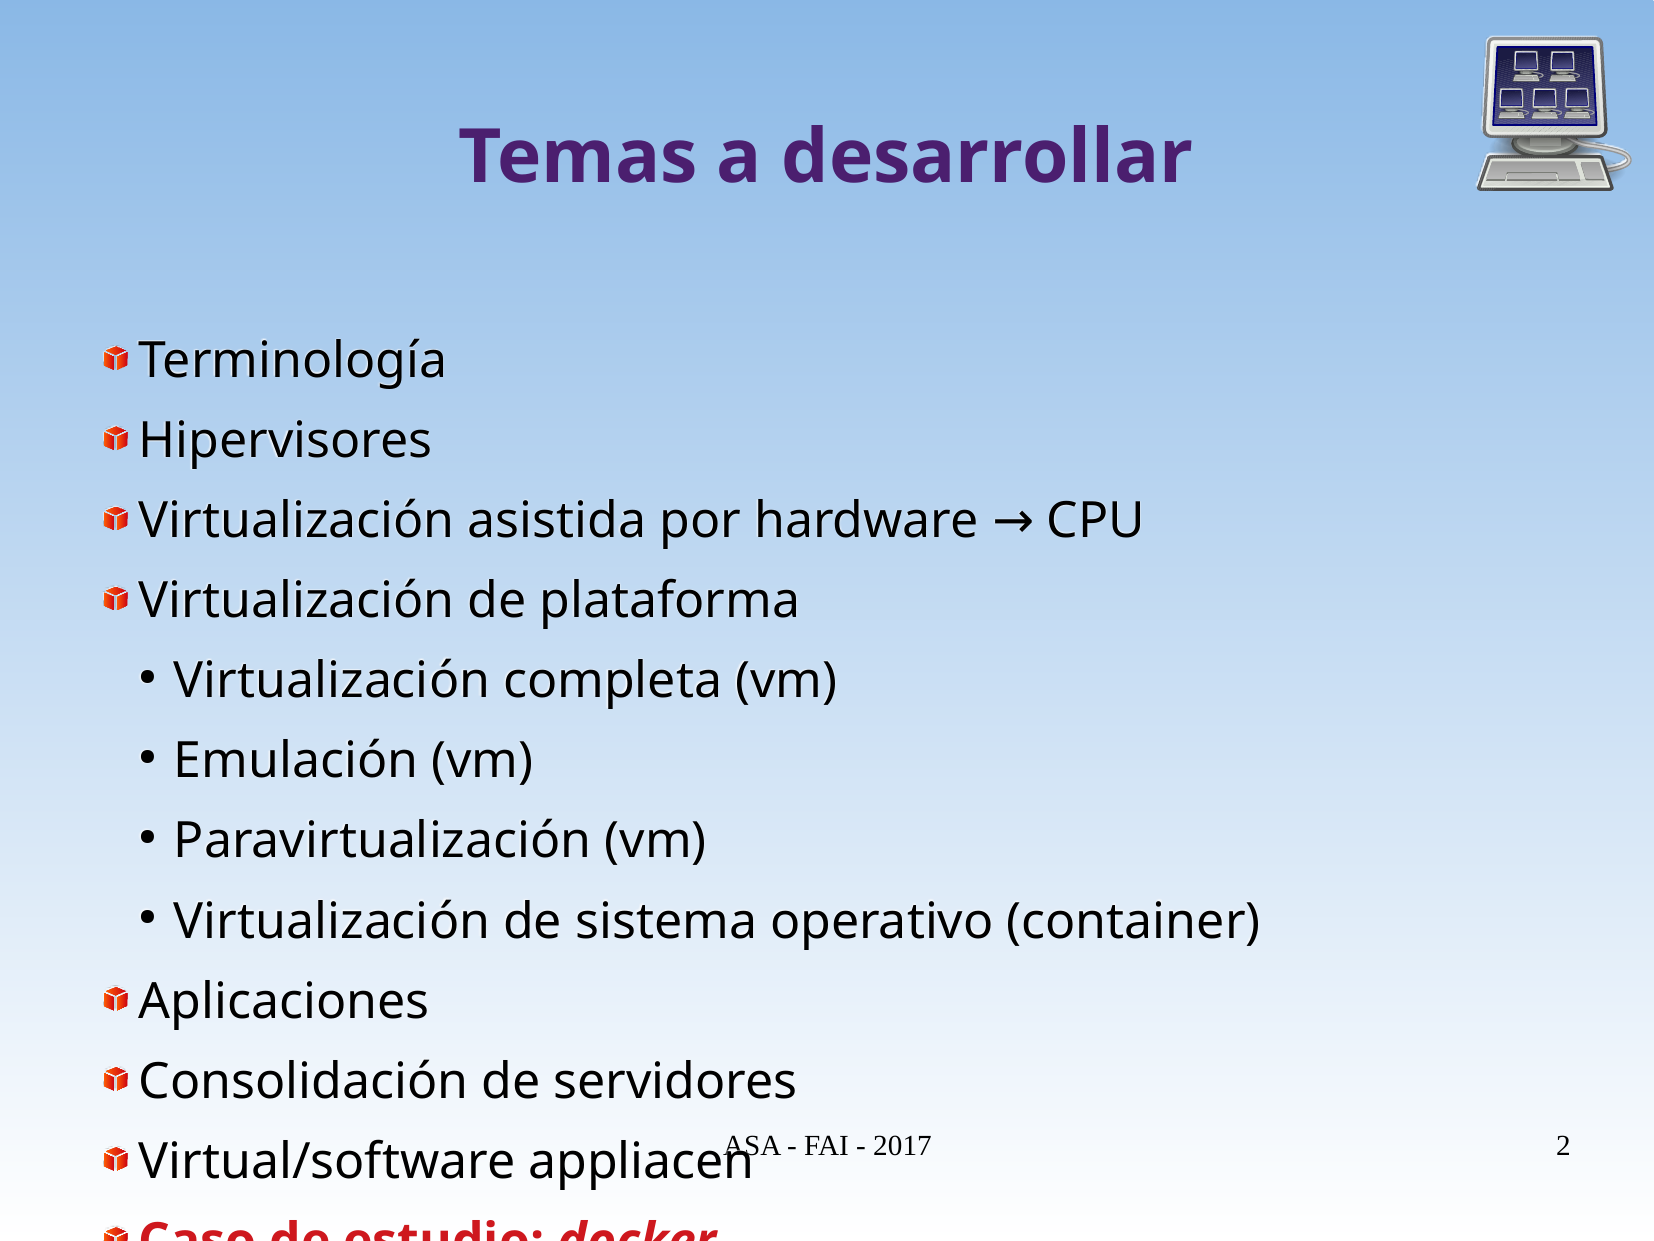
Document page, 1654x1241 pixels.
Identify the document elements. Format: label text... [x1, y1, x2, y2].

picture [1473, 33, 1636, 195]
title Temas a desarrollar [82, 49, 1571, 257]
text_box Terminología Hipervisores Virtualización asistida por hardware → CPU Virtualización de plataforma Virtualización completa (vm) Emulación (vm) Paravirtualización (vm) Virtualización de sistema operativo (container) Aplicaciones Consolidación de servidores Virtual/software appliacen Caso de estudio: docker Caso de estudio: kvm/qemu/libvirt/virt-manager [88, 316, 1585, 1124]
